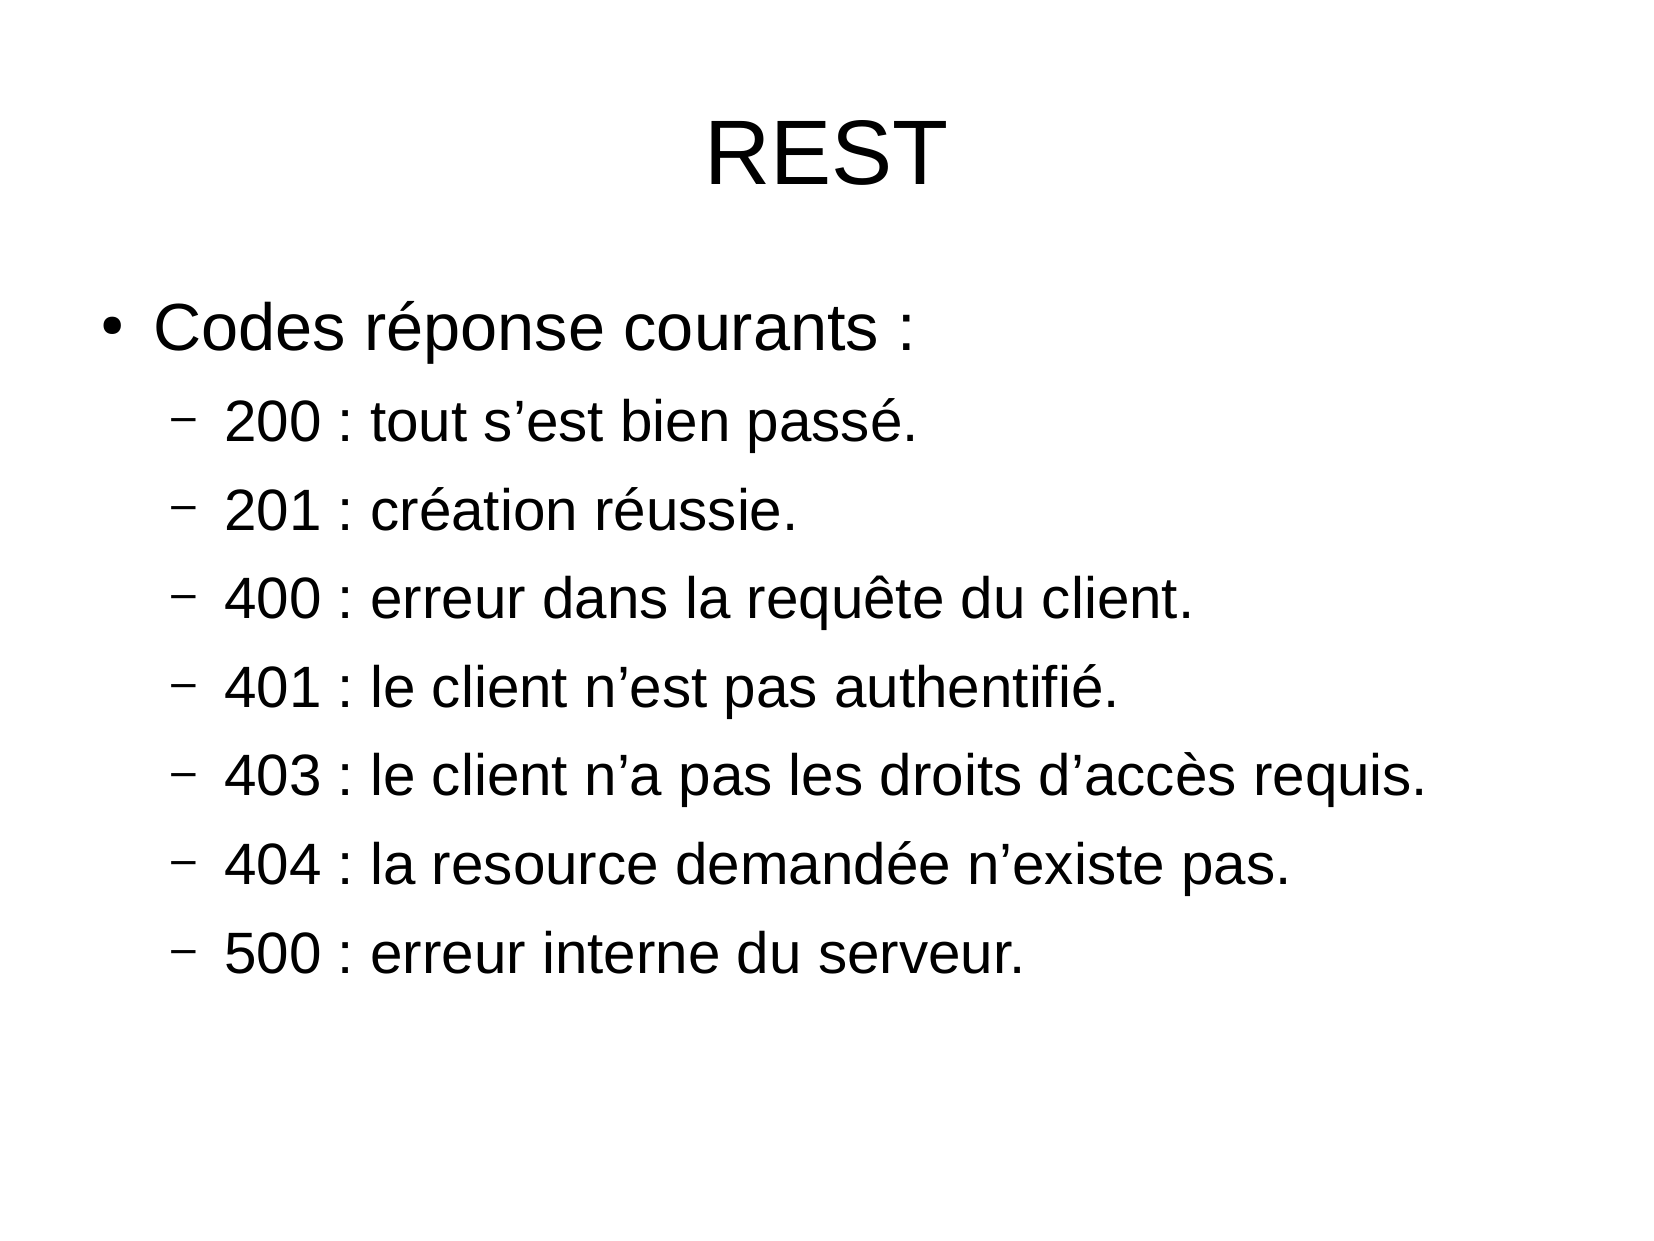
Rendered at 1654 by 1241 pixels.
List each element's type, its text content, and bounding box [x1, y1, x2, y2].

title REST [82, 49, 1571, 257]
list Codes réponse courants : 200 : tout s’est bien passé. 201 : création réussie. 400 : erreur dans la requête du client. 401 : le client n’est pas authentifié. 403 : le client n’a pas les droits d’accès requis. 404 : la resource demandée n’existe pas. 500 : erreur interne du serveur. [82, 290, 1571, 1010]
